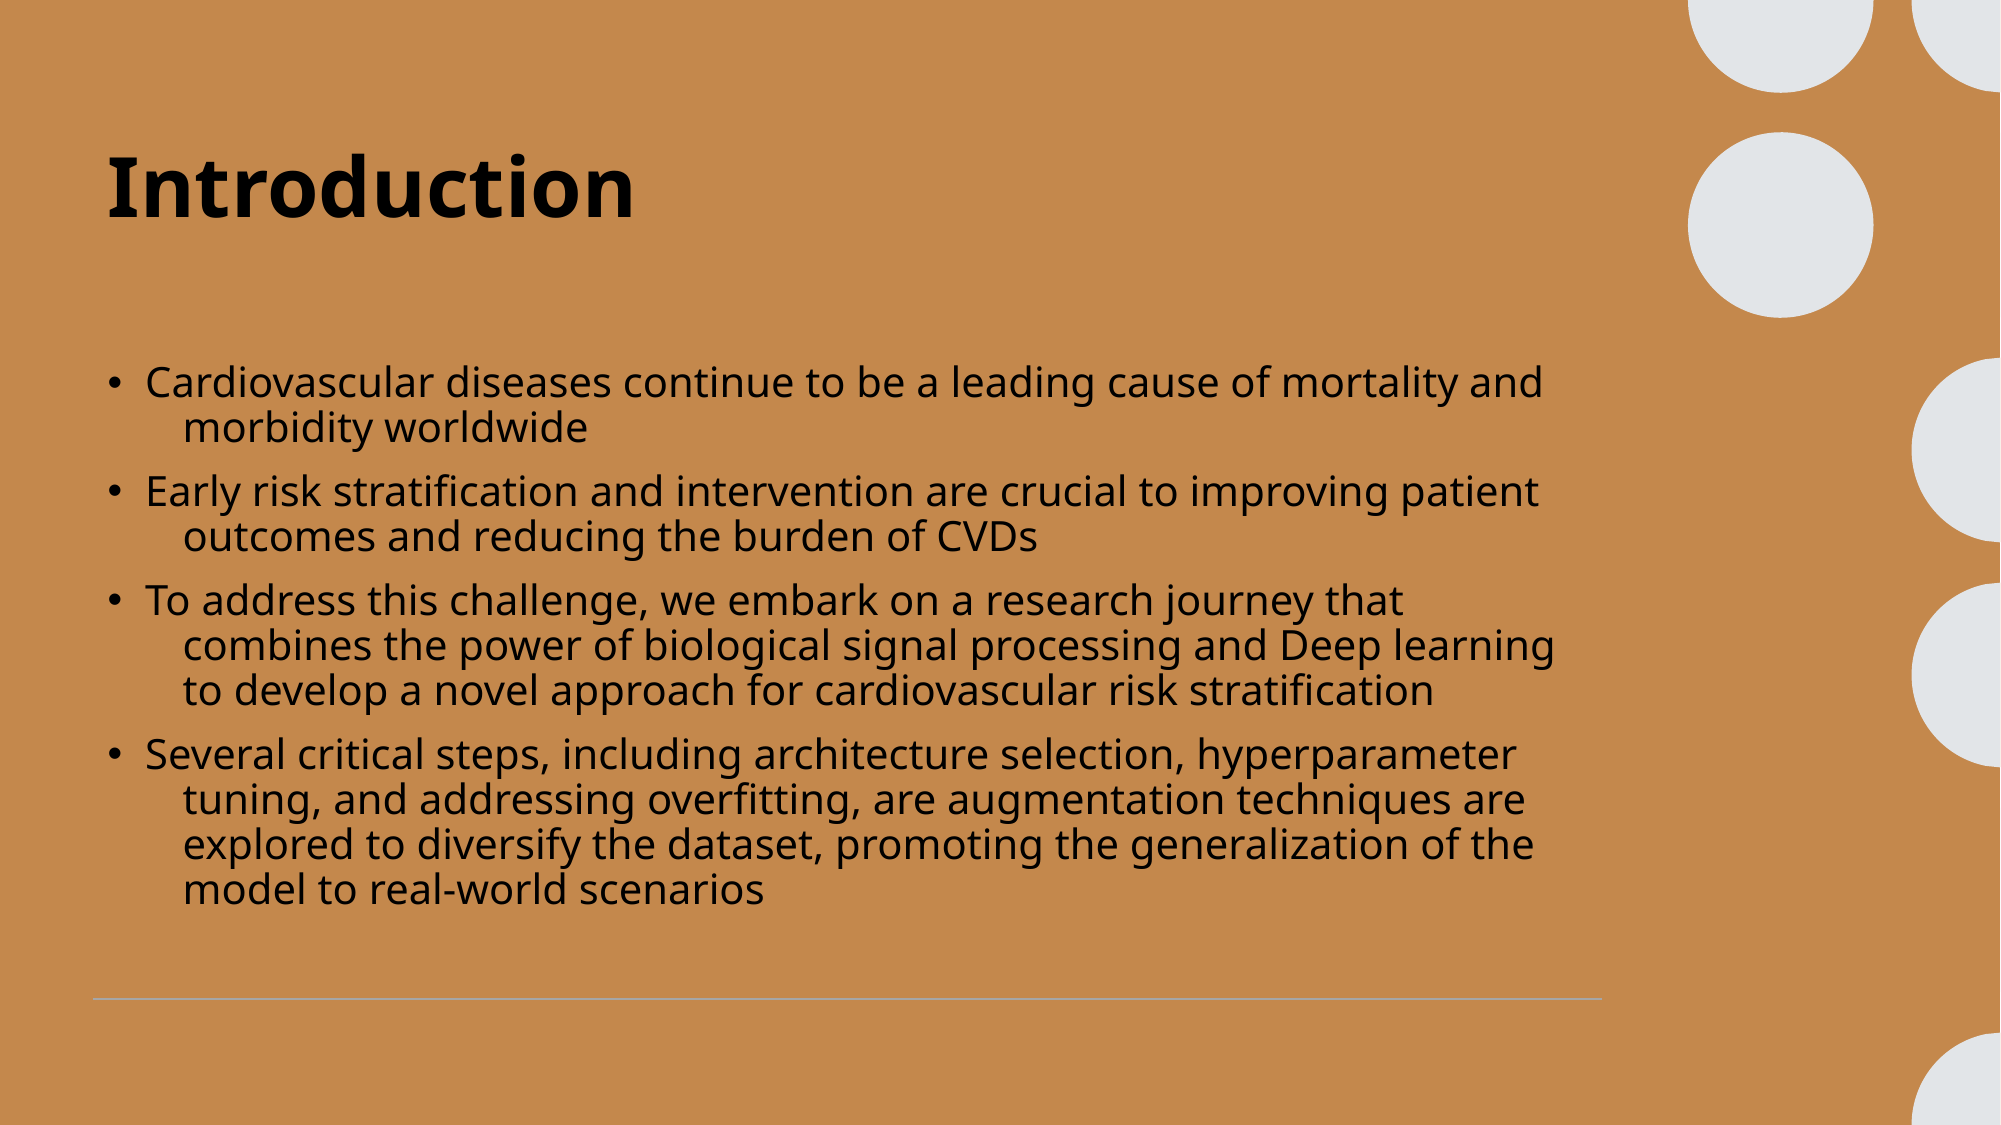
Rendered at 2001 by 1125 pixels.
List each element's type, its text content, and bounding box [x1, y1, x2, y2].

text_box [0, 0, 2000, 1125]
list Cardiovascular diseases continue to be a leading cause of mortality and morbidity worldwide Early risk stratification and intervention are crucial to improving patient outcomes and reducing the burden of CVDs To address this challenge, we embark on a research journey that combines the power of biological signal processing and Deep learning to develop a novel approach for cardiovascular risk stratification Several critical steps, including architecture selection, hyperparameter tuning, and addressing overfitting, are augmentation techniques are explored to diversify the dataset, promoting the generalization of the model to real-world scenarios [92, 354, 1602, 946]
title Introduction [92, 126, 1602, 335]
